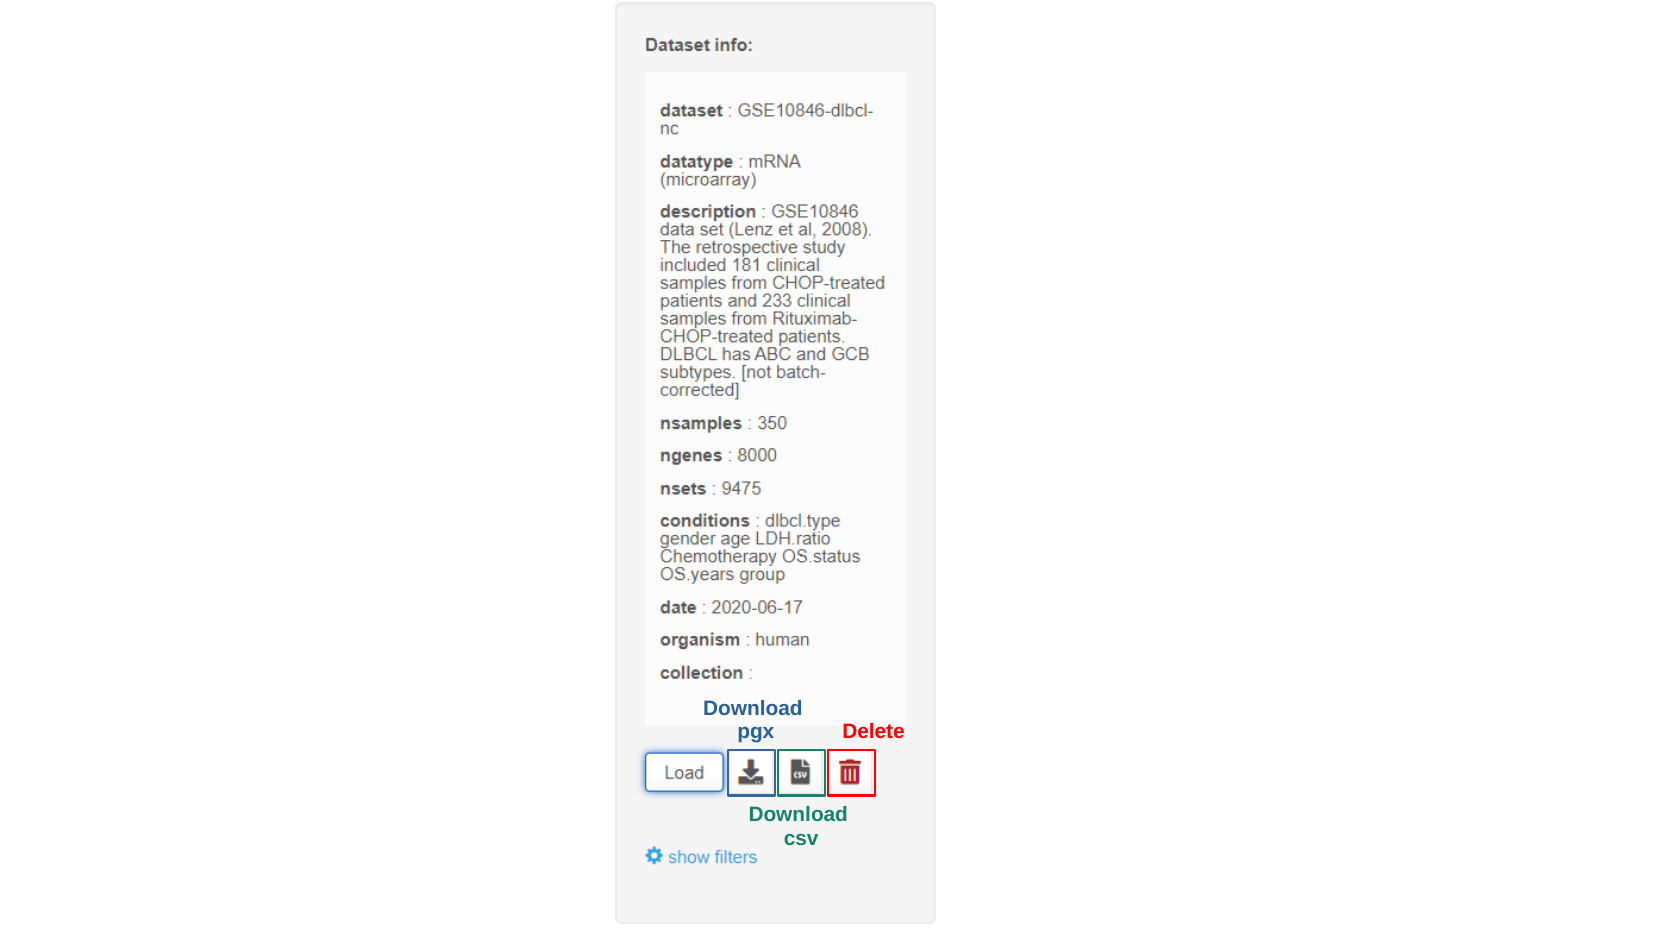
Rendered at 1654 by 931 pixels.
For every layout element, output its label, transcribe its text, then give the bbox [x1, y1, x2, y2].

text_box Delete [827, 712, 920, 751]
picture [613, 0, 938, 931]
text_box Download csv [733, 795, 869, 857]
text_box Download pgx [688, 689, 839, 752]
